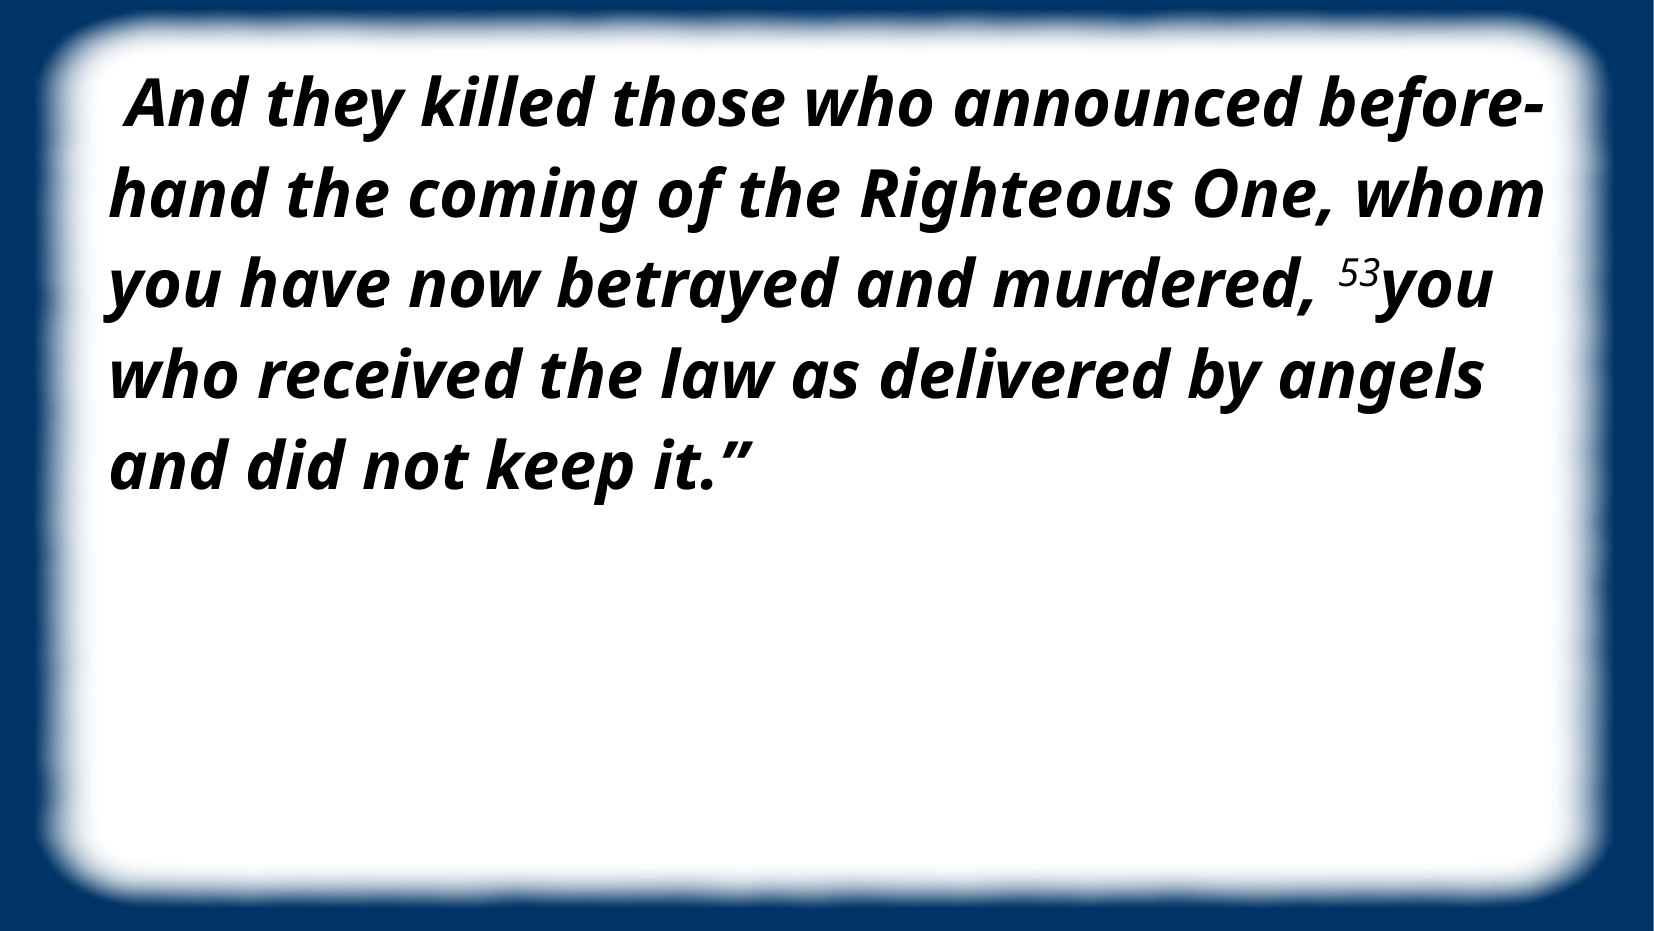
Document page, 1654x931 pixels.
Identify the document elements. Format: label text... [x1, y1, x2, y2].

text_box And they killed those who announced before-hand the coming of the Righteous One, whom you have now betrayed and murdered, 53you who received the law as delivered by angels and did not keep it.” [94, 47, 1565, 507]
picture [0, 0, 1654, 931]
